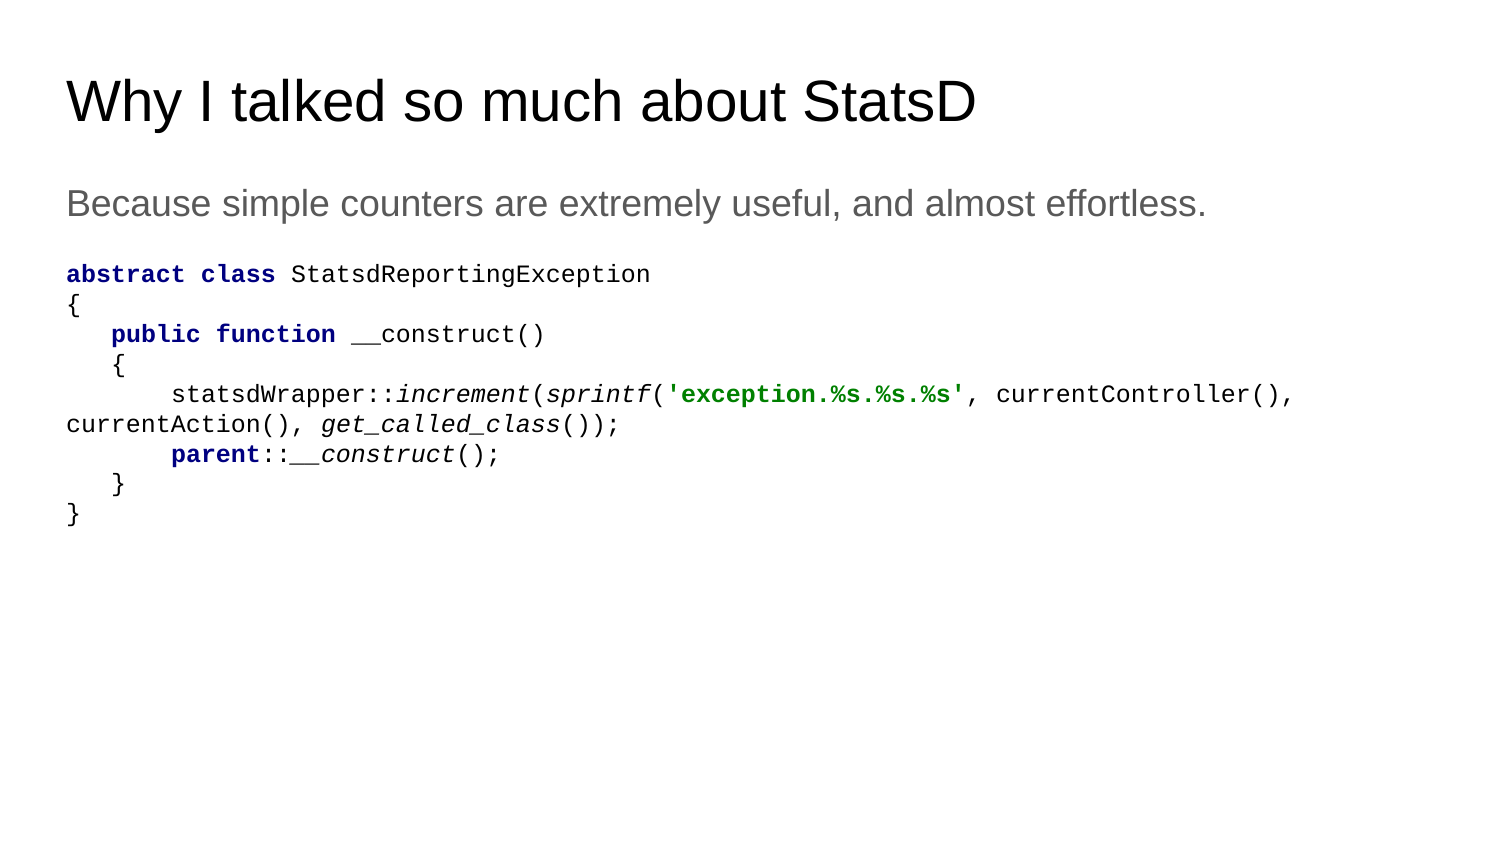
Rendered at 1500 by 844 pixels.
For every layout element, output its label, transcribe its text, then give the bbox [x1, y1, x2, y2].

list Because simple counters are extremely useful, and almost effortless. abstract class StatsdReportingException { public function __construct() { statsdWrapper::increment(sprintf('exception.%s.%s.%s', currentController(), currentAction(), get_called_class()); parent::__construct(); } } [51, 164, 1449, 725]
title Why I talked so much about StatsD [51, 48, 1449, 142]
